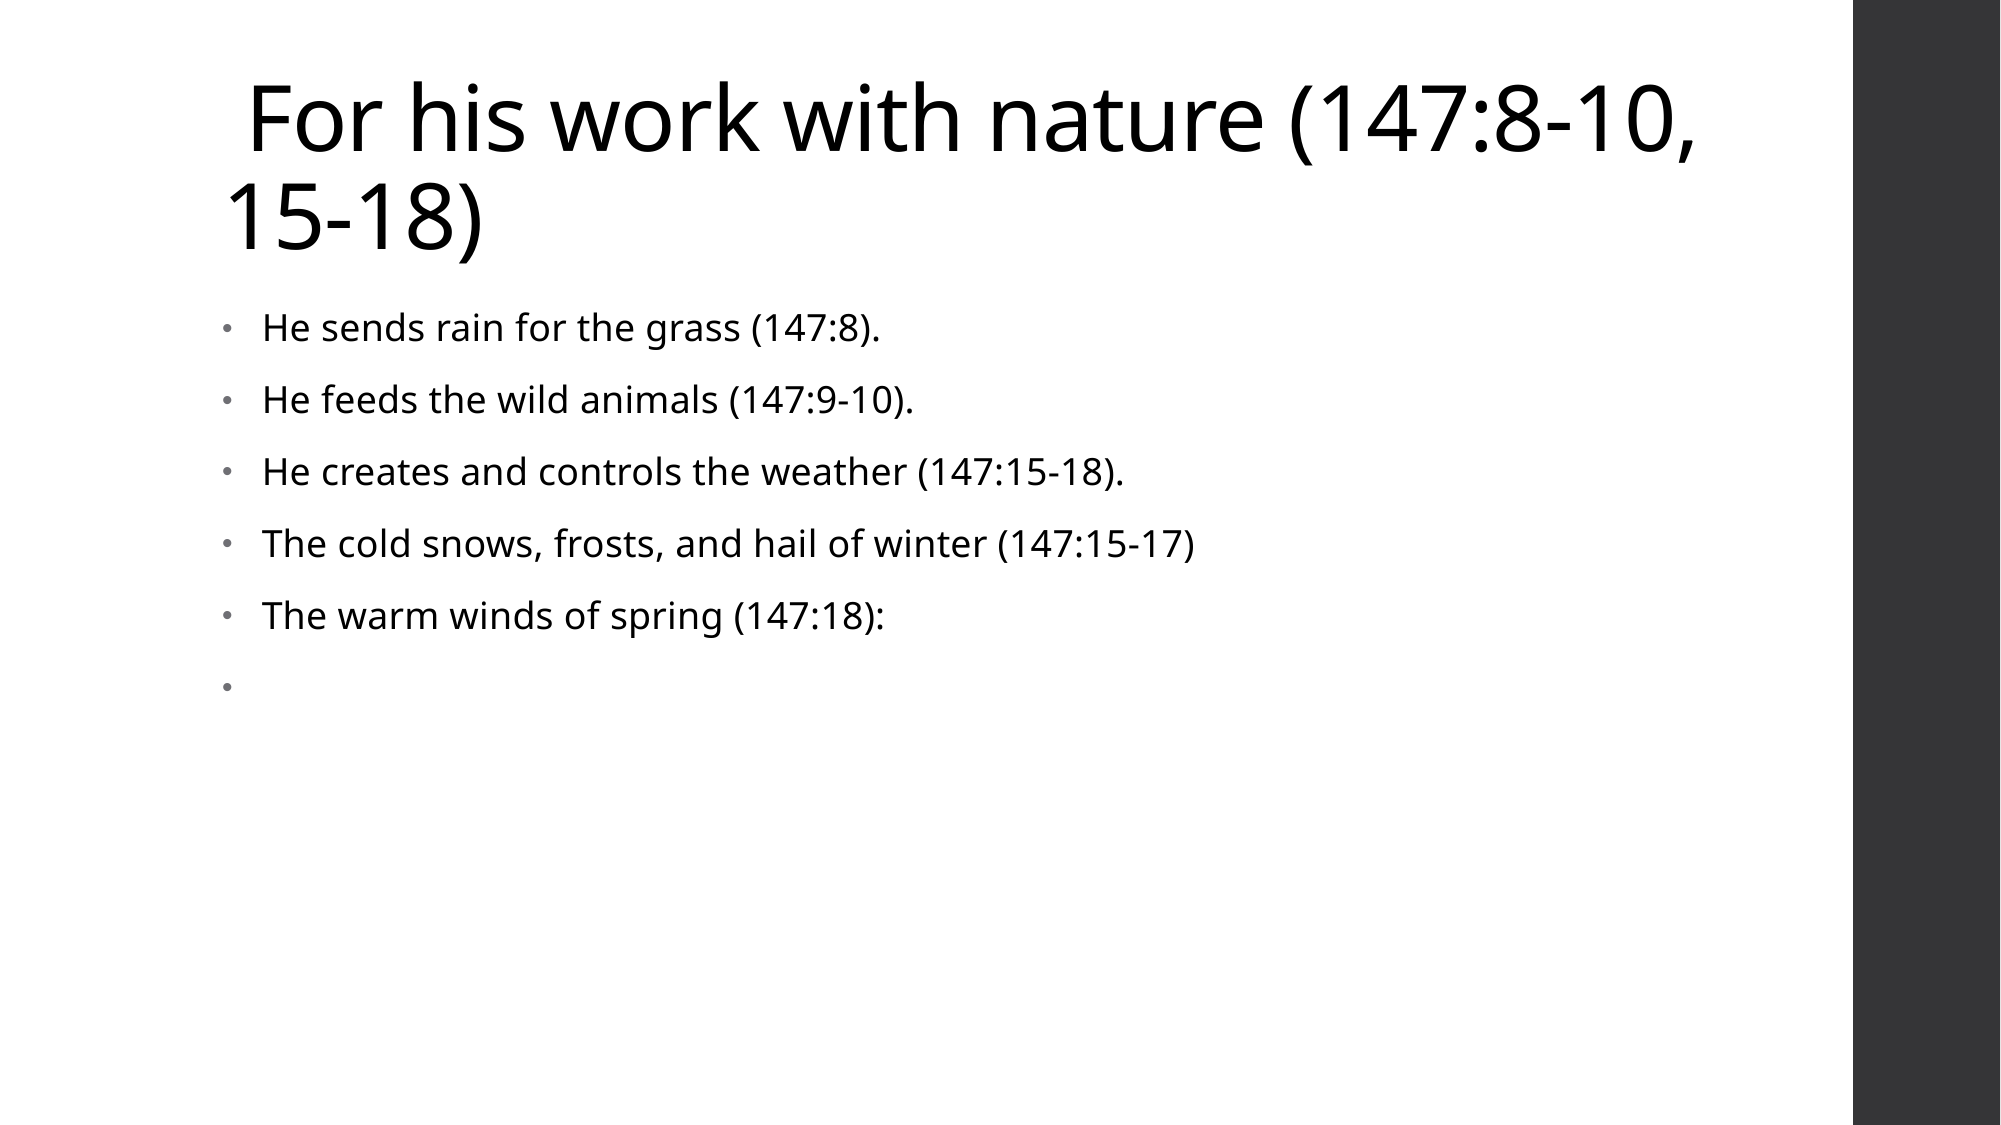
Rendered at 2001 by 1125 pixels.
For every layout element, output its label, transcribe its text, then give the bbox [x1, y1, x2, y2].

list He sends rain for the grass (147:8). He feeds the wild animals (147:9-10). He creates and controls the weather (147:15-18). The cold snows, frosts, and hail of winter (147:15-17) The warm winds of spring (147:18): [206, 299, 1617, 1014]
title For his work with nature (147:8-10, 15-18) [206, 60, 1797, 278]
